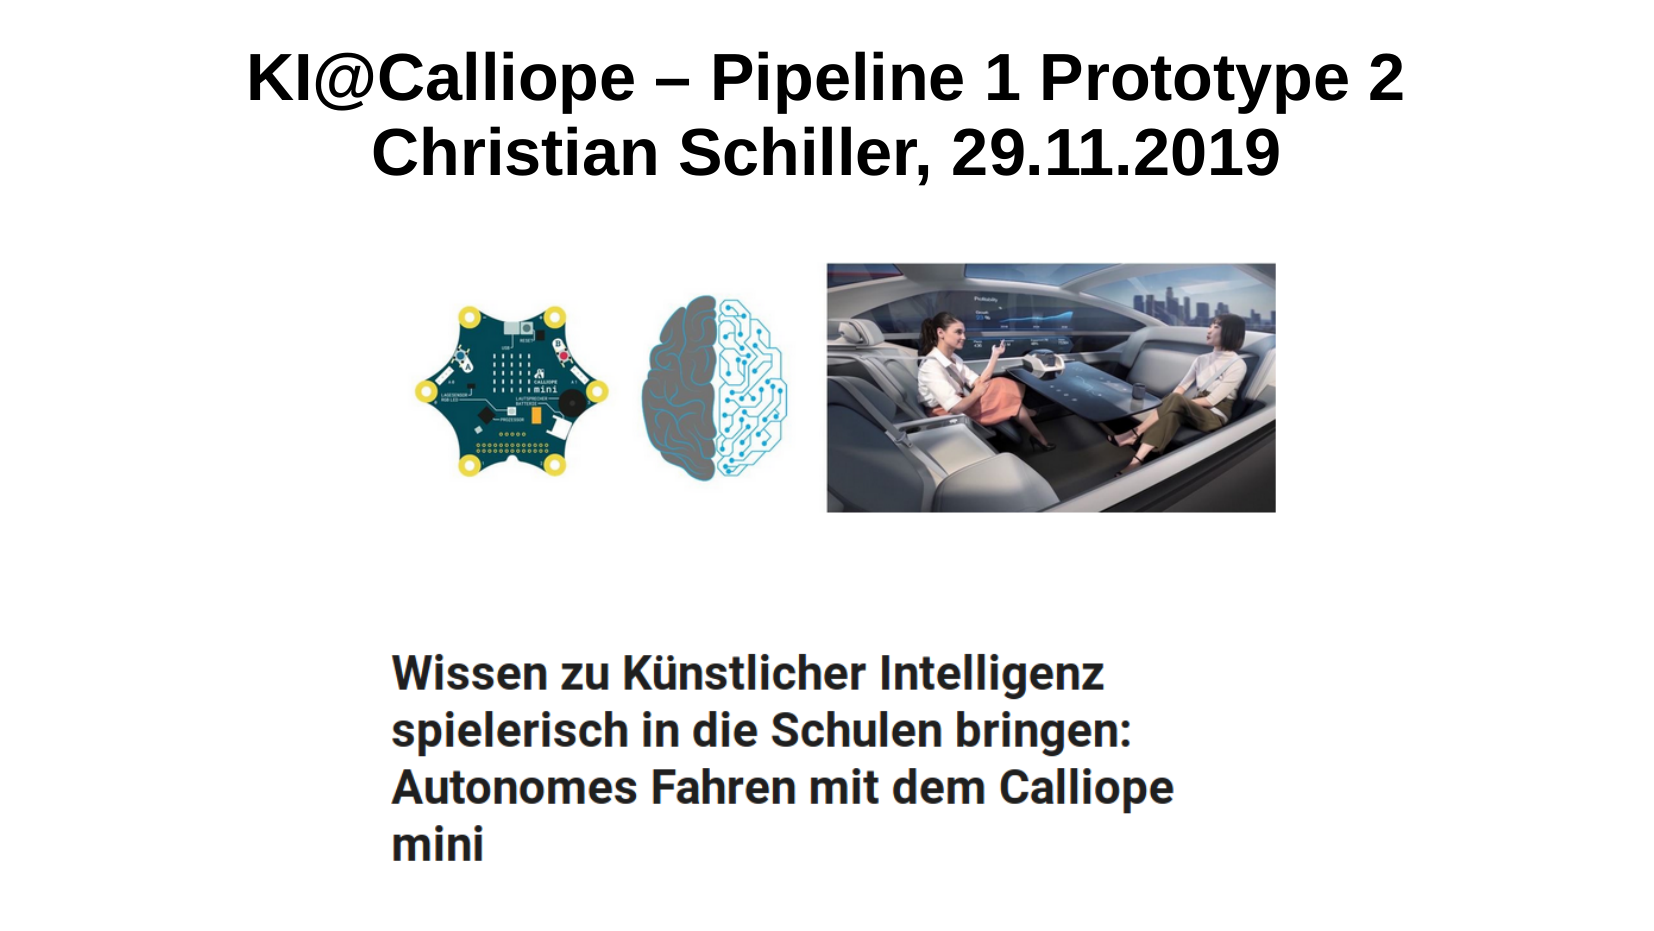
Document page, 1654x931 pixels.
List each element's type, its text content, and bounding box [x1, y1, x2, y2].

title KI@Calliope – Pipeline 1 Prototype 2 Christian Schiller, 29.11.2019 [82, 37, 1571, 193]
picture [377, 238, 1302, 875]
